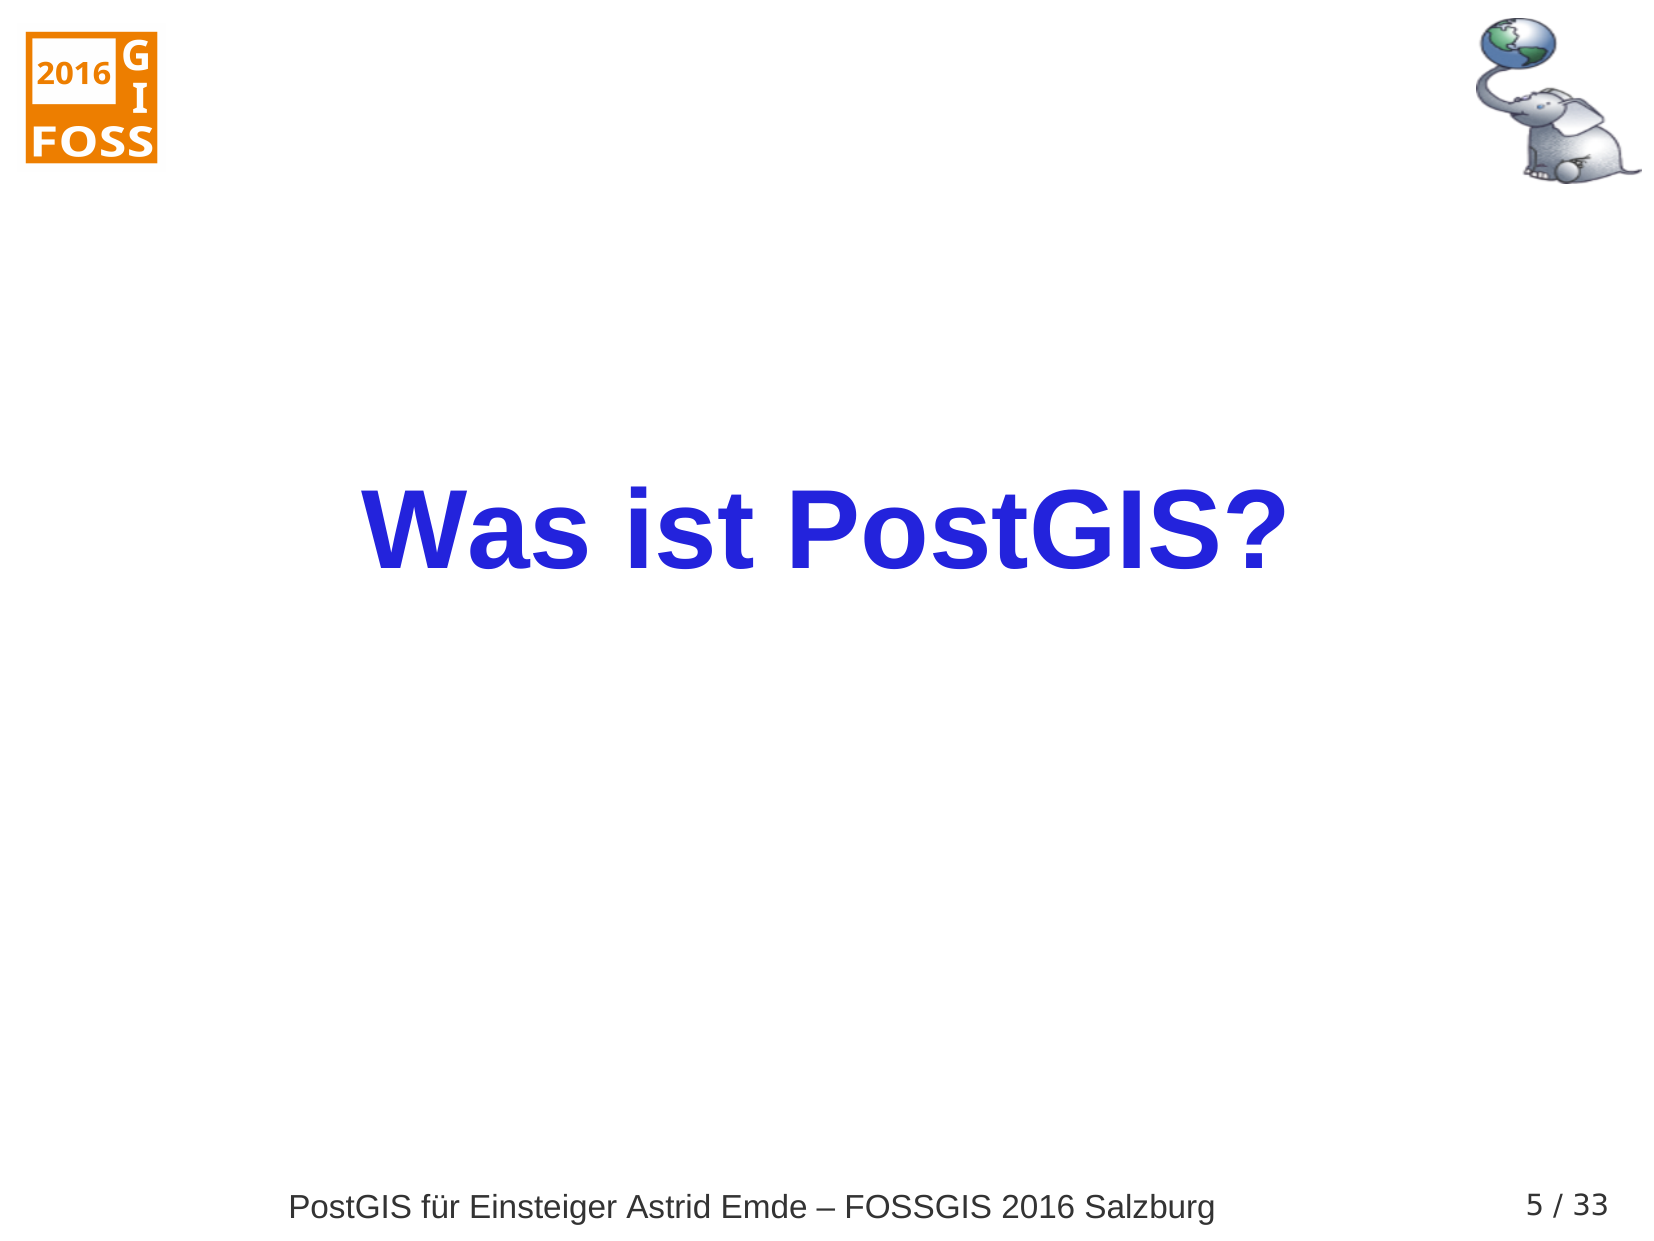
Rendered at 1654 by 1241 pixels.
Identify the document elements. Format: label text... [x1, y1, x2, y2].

picture [1476, 18, 1642, 184]
picture [17, 23, 166, 172]
subtitle Was ist PostGIS? [82, 49, 1571, 1010]
